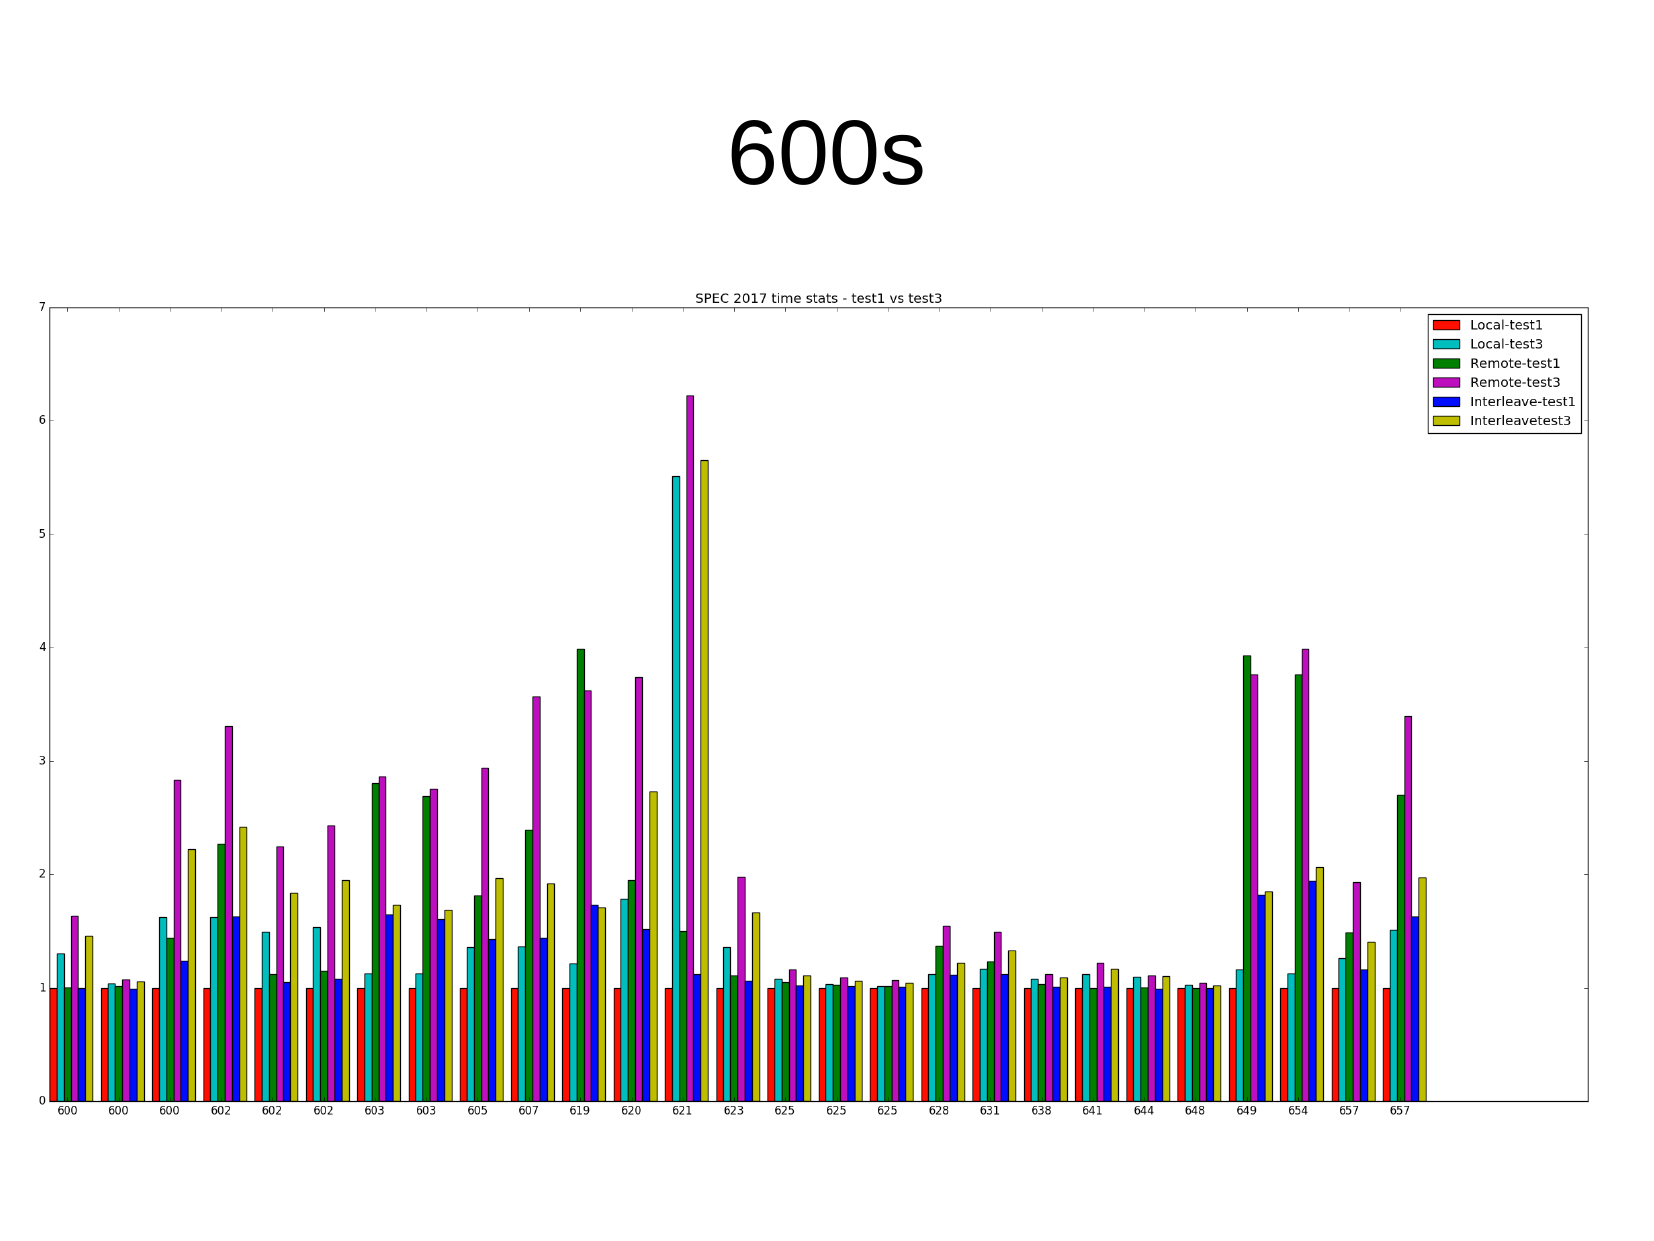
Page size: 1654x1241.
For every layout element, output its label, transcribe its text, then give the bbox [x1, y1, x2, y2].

picture [0, 208, 1654, 1201]
title 600s [82, 49, 1571, 208]
